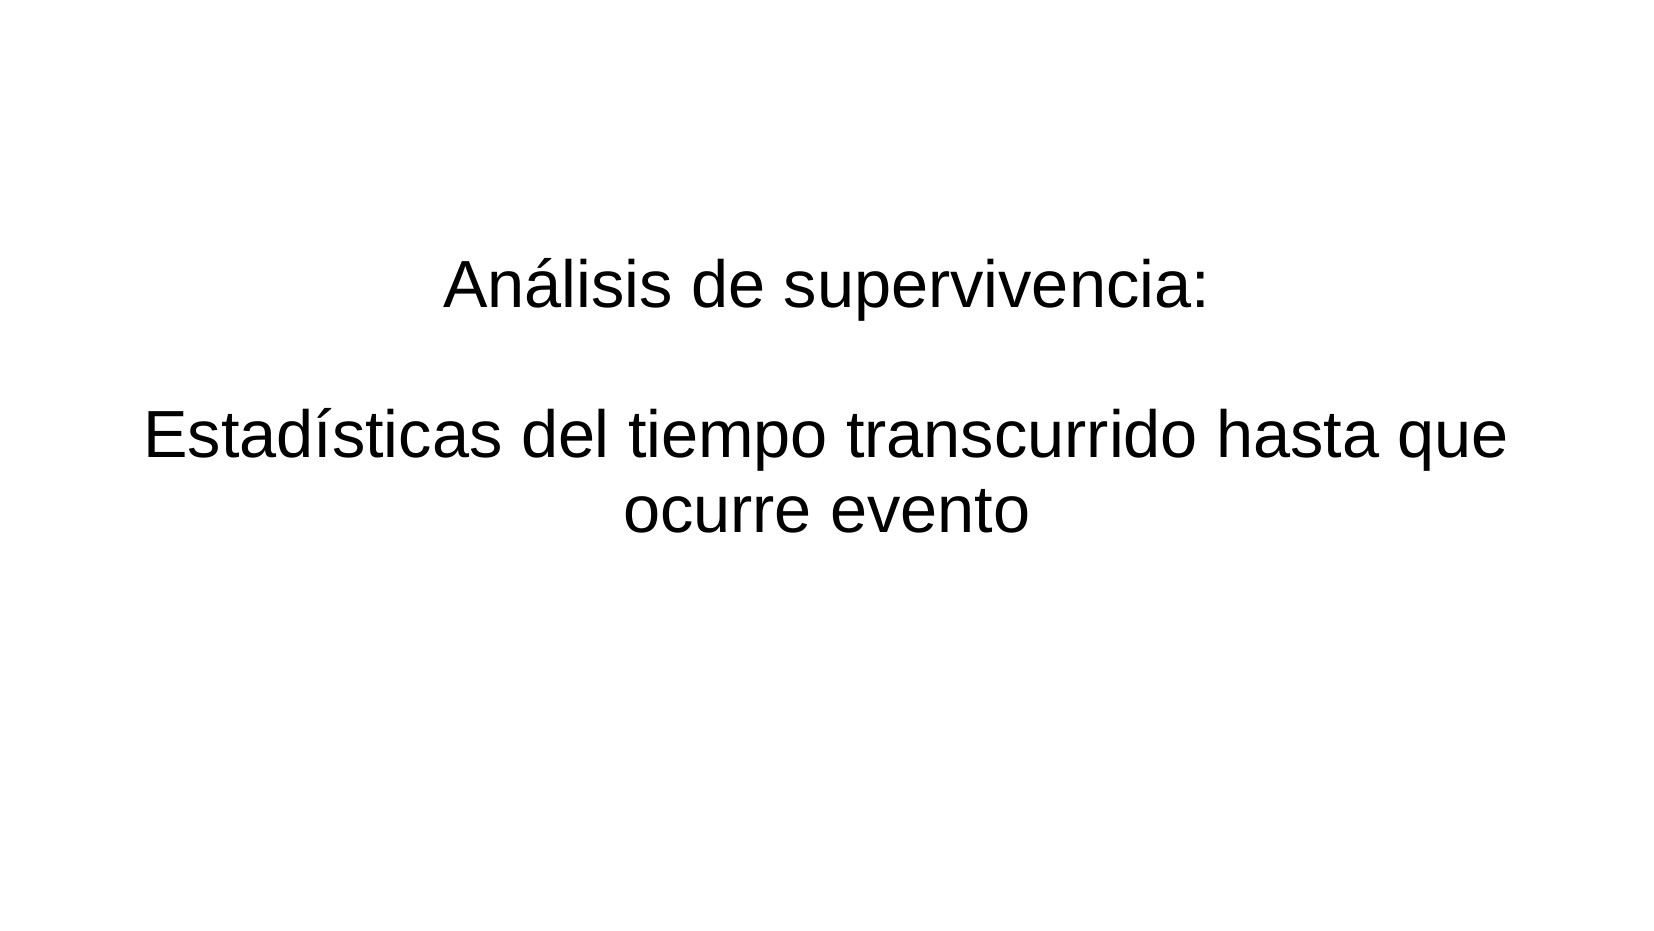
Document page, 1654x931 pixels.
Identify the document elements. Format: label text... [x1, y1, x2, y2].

subtitle Análisis de supervivencia: Estadísticas del tiempo transcurrido hasta que ocurre evento [82, 37, 1571, 757]
